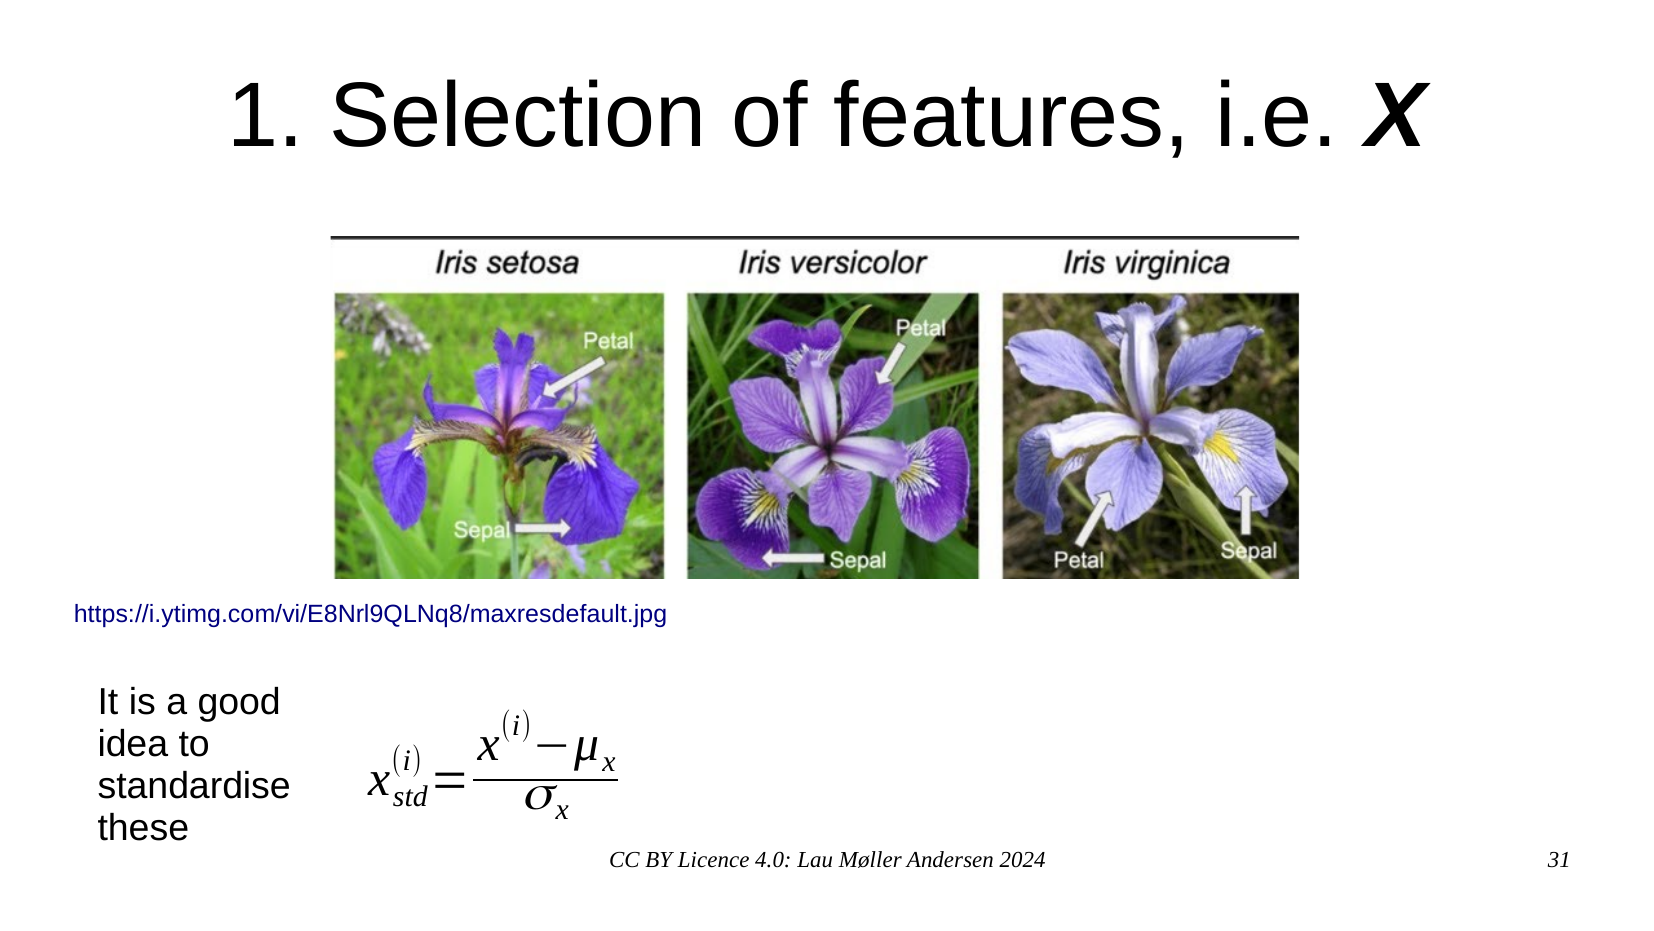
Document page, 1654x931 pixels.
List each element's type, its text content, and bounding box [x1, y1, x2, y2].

chart [358, 707, 626, 827]
picture [330, 236, 1300, 579]
title 1. Selection of features, i.e. X [82, 37, 1571, 193]
text_box https://i.ytimg.com/vi/E8Nrl9QLNq8/maxresdefault.jpg [59, 592, 978, 650]
text_box It is a good idea to standardise these [82, 673, 367, 857]
